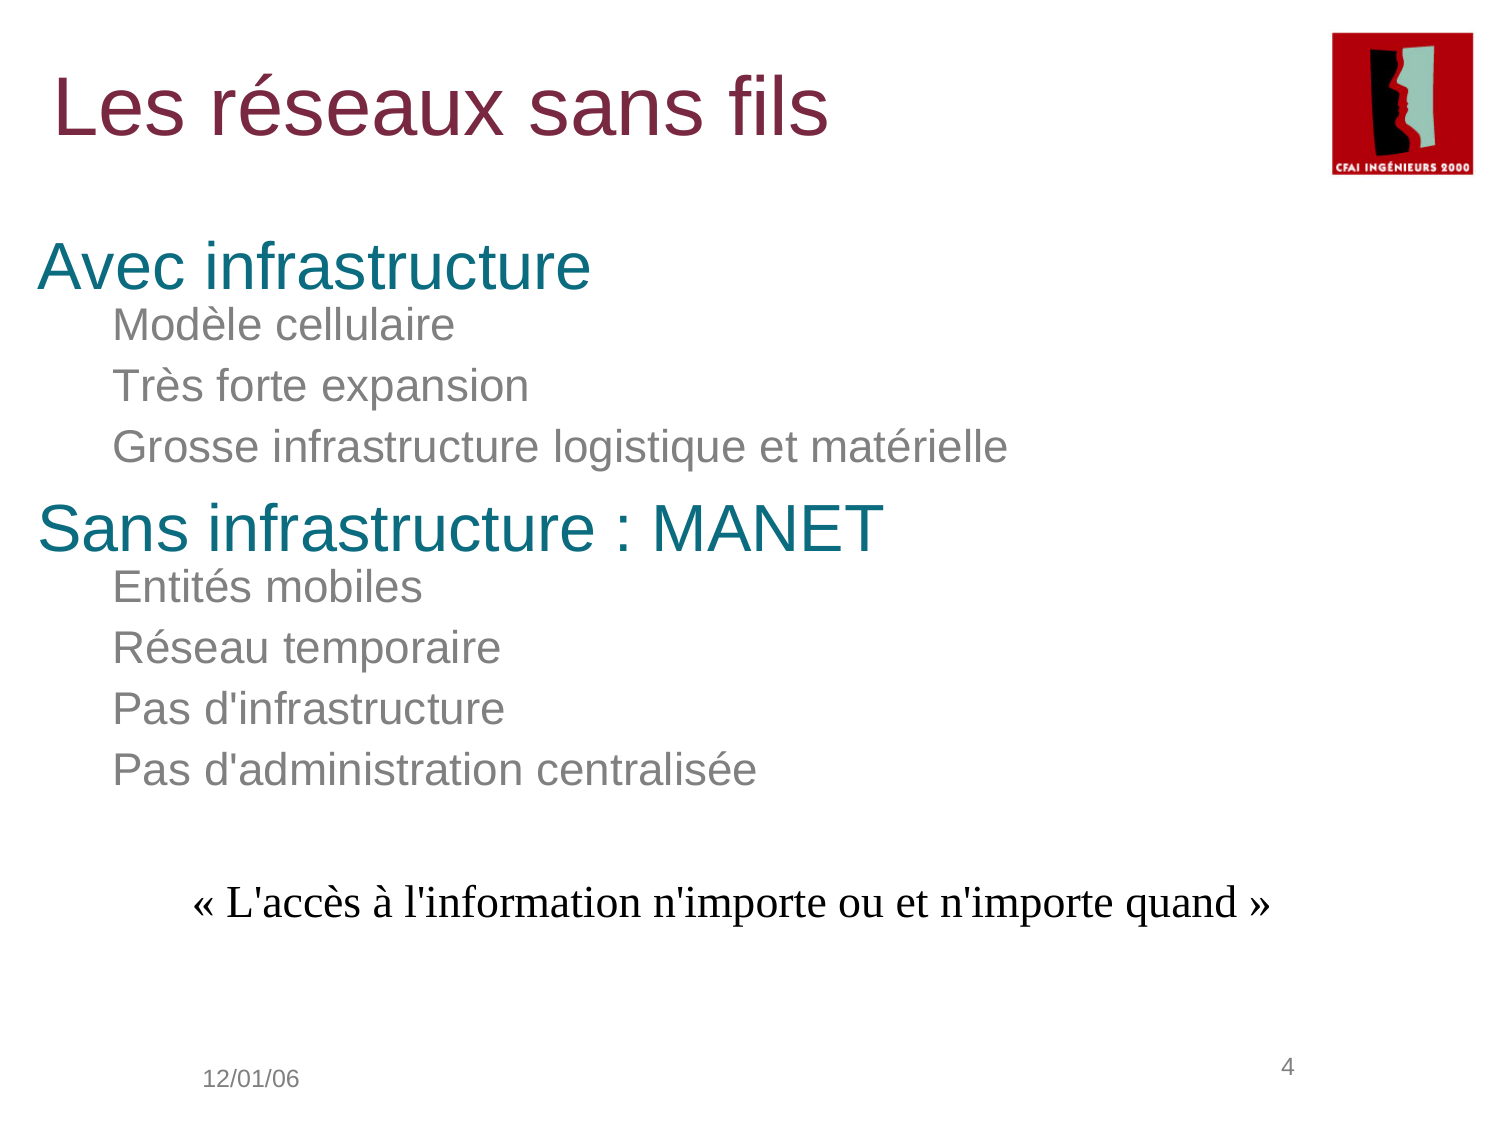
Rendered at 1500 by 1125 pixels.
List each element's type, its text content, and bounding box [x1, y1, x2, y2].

list Avec infrastructure Modèle cellulaire Très forte expansion Grosse infrastructure logistique et matérielle Sans infrastructure : MANET Entités mobiles Réseau temporaire Pas d'infrastructure Pas d'administration centralisée [37, 237, 1463, 888]
picture [1328, 29, 1477, 178]
text_box « L'accès à l'information n'importe ou et n'importe quand » [177, 873, 1300, 952]
title Les réseaux sans fils [37, 58, 1326, 167]
